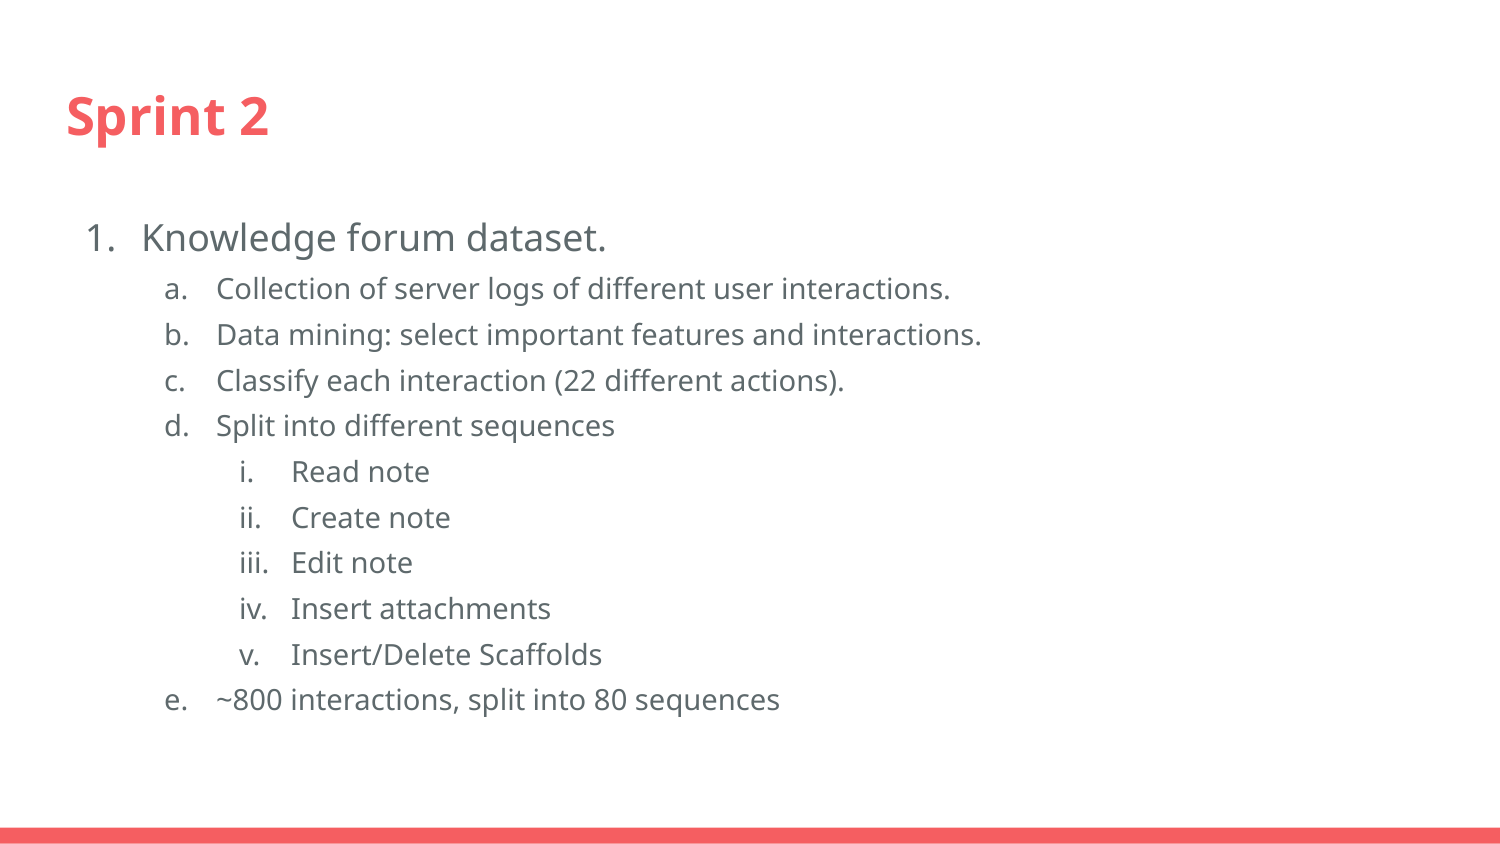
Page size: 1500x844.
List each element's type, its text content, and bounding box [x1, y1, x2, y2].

list Knowledge forum dataset. Collection of server logs of different user interactions. Data mining: select important features and interactions. Classify each interaction (22 different actions). Split into different sequences Read note Create note Edit note Insert attachments Insert/Delete Scaffolds ~800 interactions, split into 80 sequences [51, 189, 1449, 750]
title Sprint 2 [51, 64, 1449, 167]
